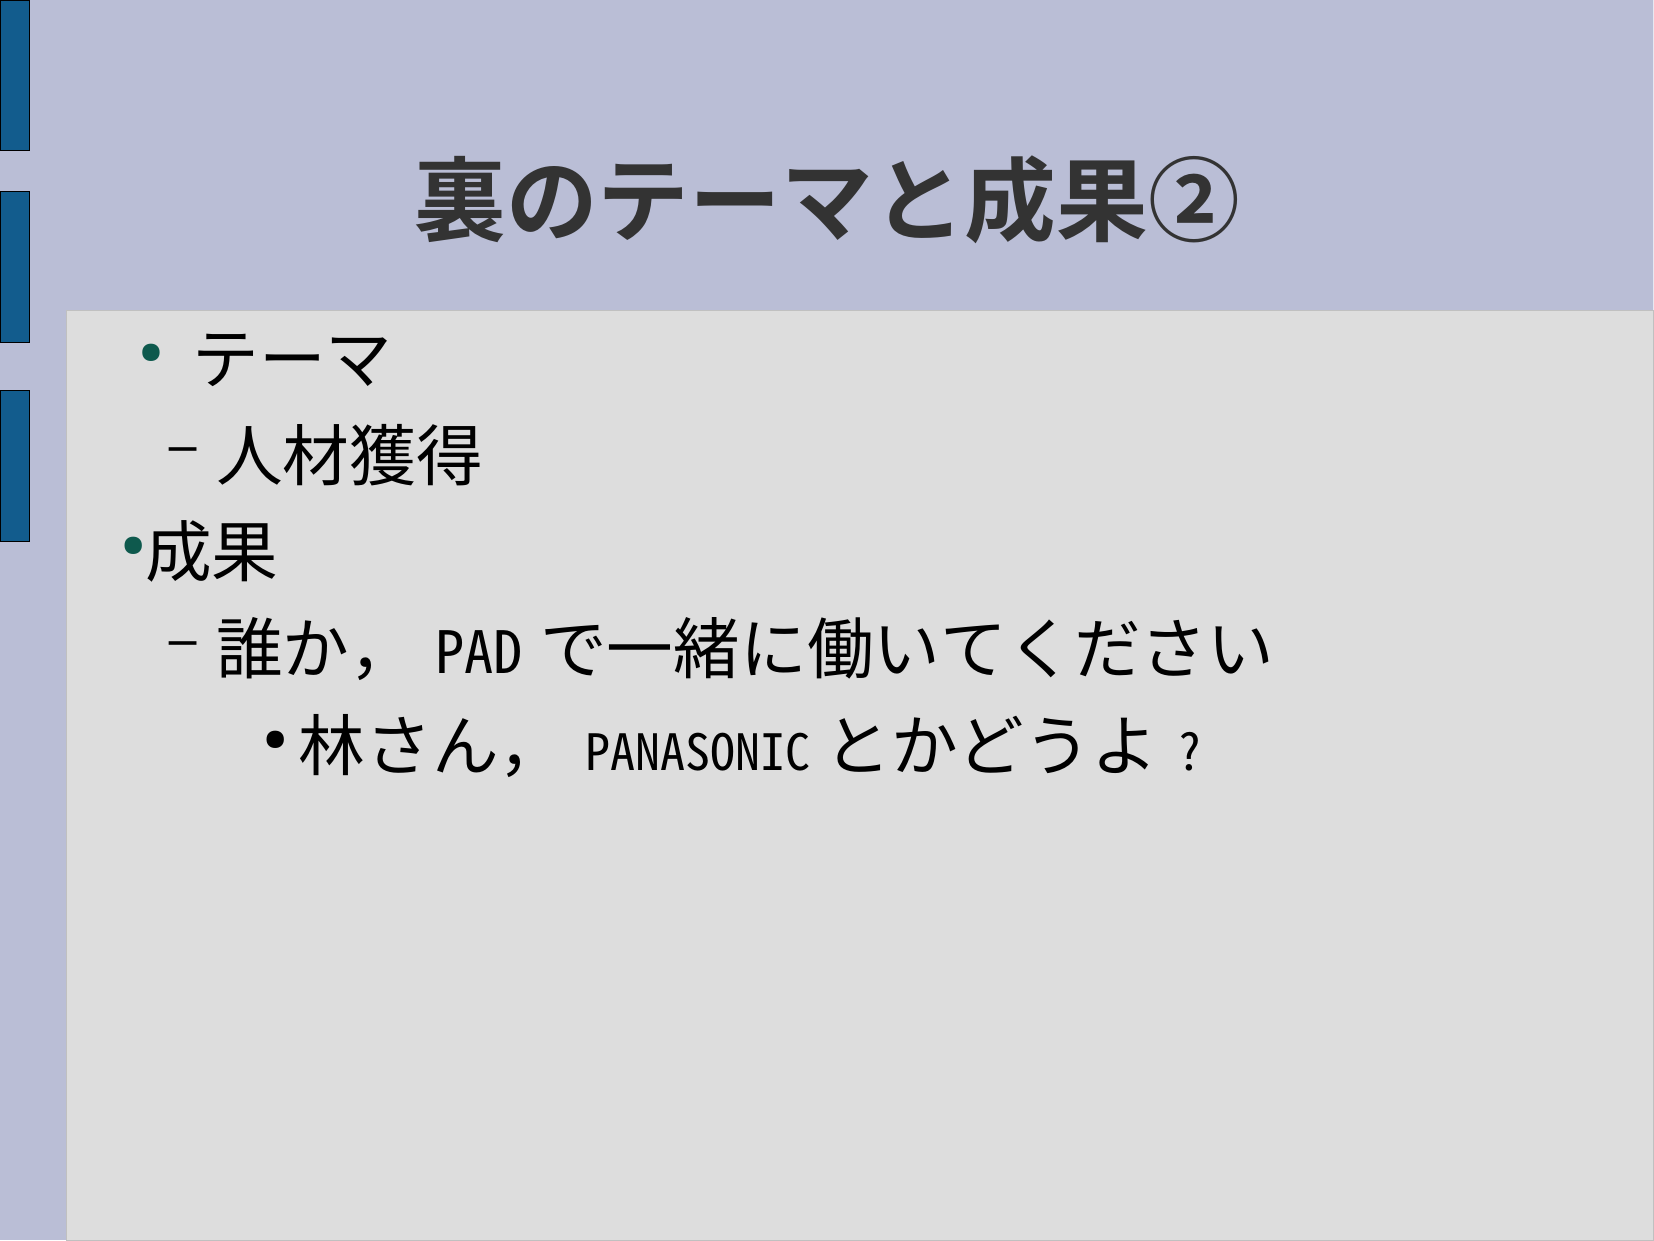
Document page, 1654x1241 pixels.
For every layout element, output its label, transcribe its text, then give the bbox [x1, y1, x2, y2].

title 裏のテーマと成果② [121, 91, 1534, 299]
list テーマ 人材獲得 成果 誰か，PADで一緒に働いてください 林さん，PANASONICとかどうよ? [121, 305, 1534, 1088]
